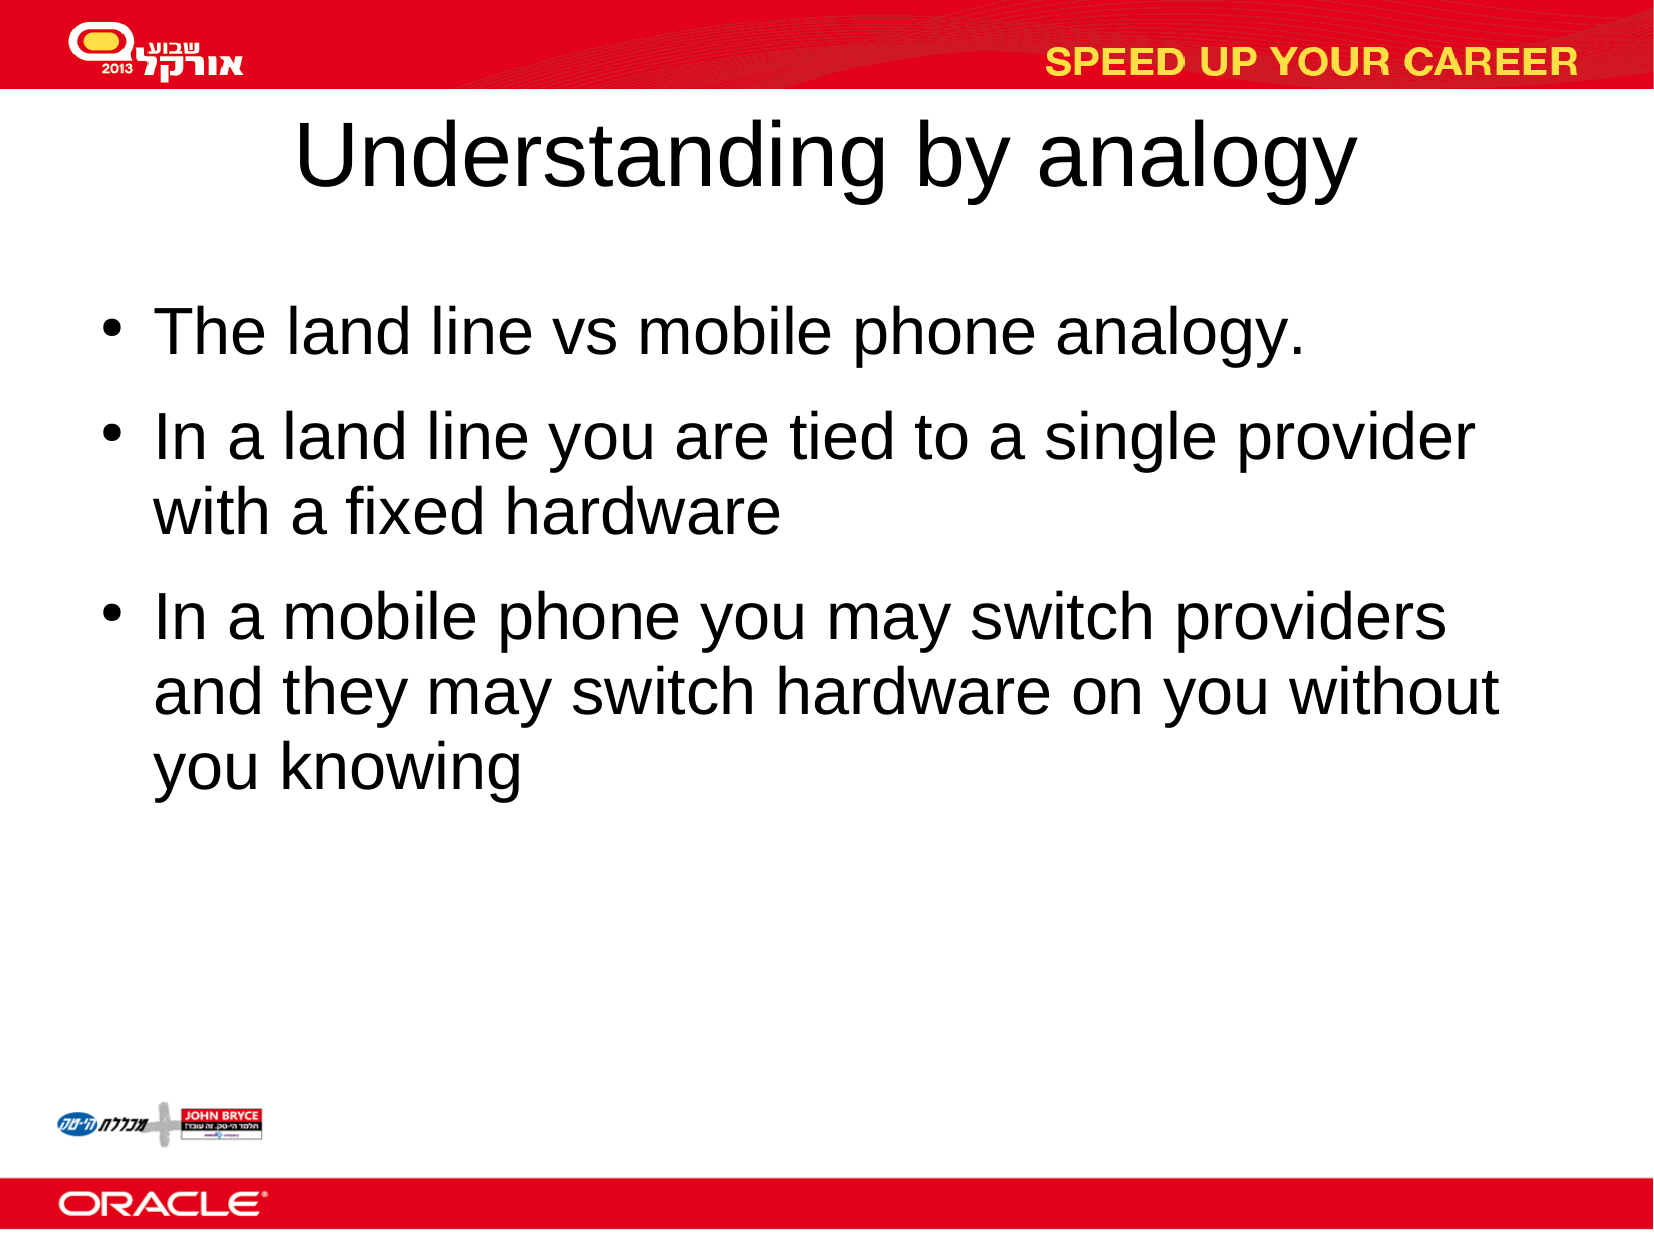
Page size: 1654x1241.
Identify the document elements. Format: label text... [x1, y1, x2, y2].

list The land line vs mobile phone analogy. In a land line you are tied to a single provider with a fixed hardware In a mobile phone you may switch providers and they may switch hardware on you without you knowing [82, 290, 1538, 1010]
picture [0, 1087, 1653, 1240]
title Understanding by analogy [82, 49, 1571, 257]
picture [0, 0, 1654, 89]
